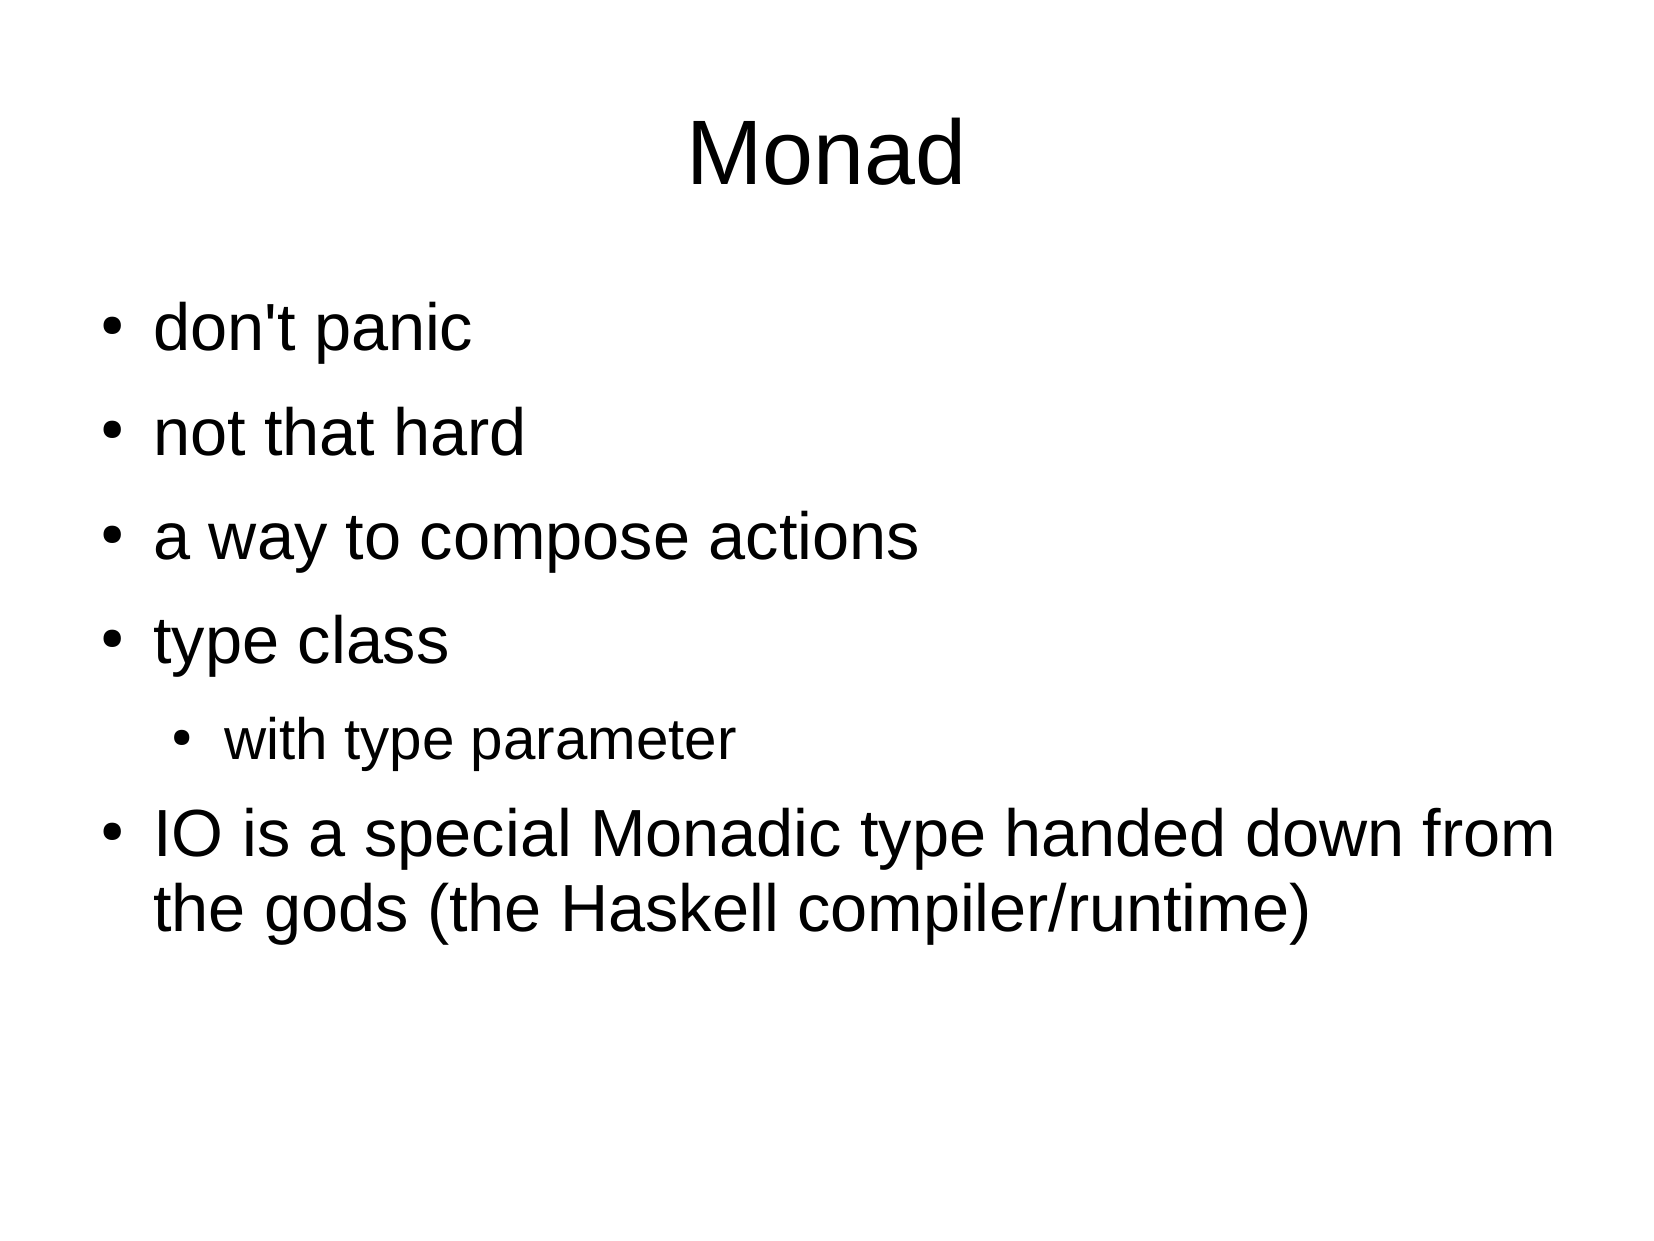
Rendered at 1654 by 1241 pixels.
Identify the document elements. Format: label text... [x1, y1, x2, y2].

title Monad [82, 49, 1571, 257]
list don't panic not that hard a way to compose actions type class with type parameter IO is a special Monadic type handed down from the gods (the Haskell compiler/runtime) [82, 290, 1571, 1109]
